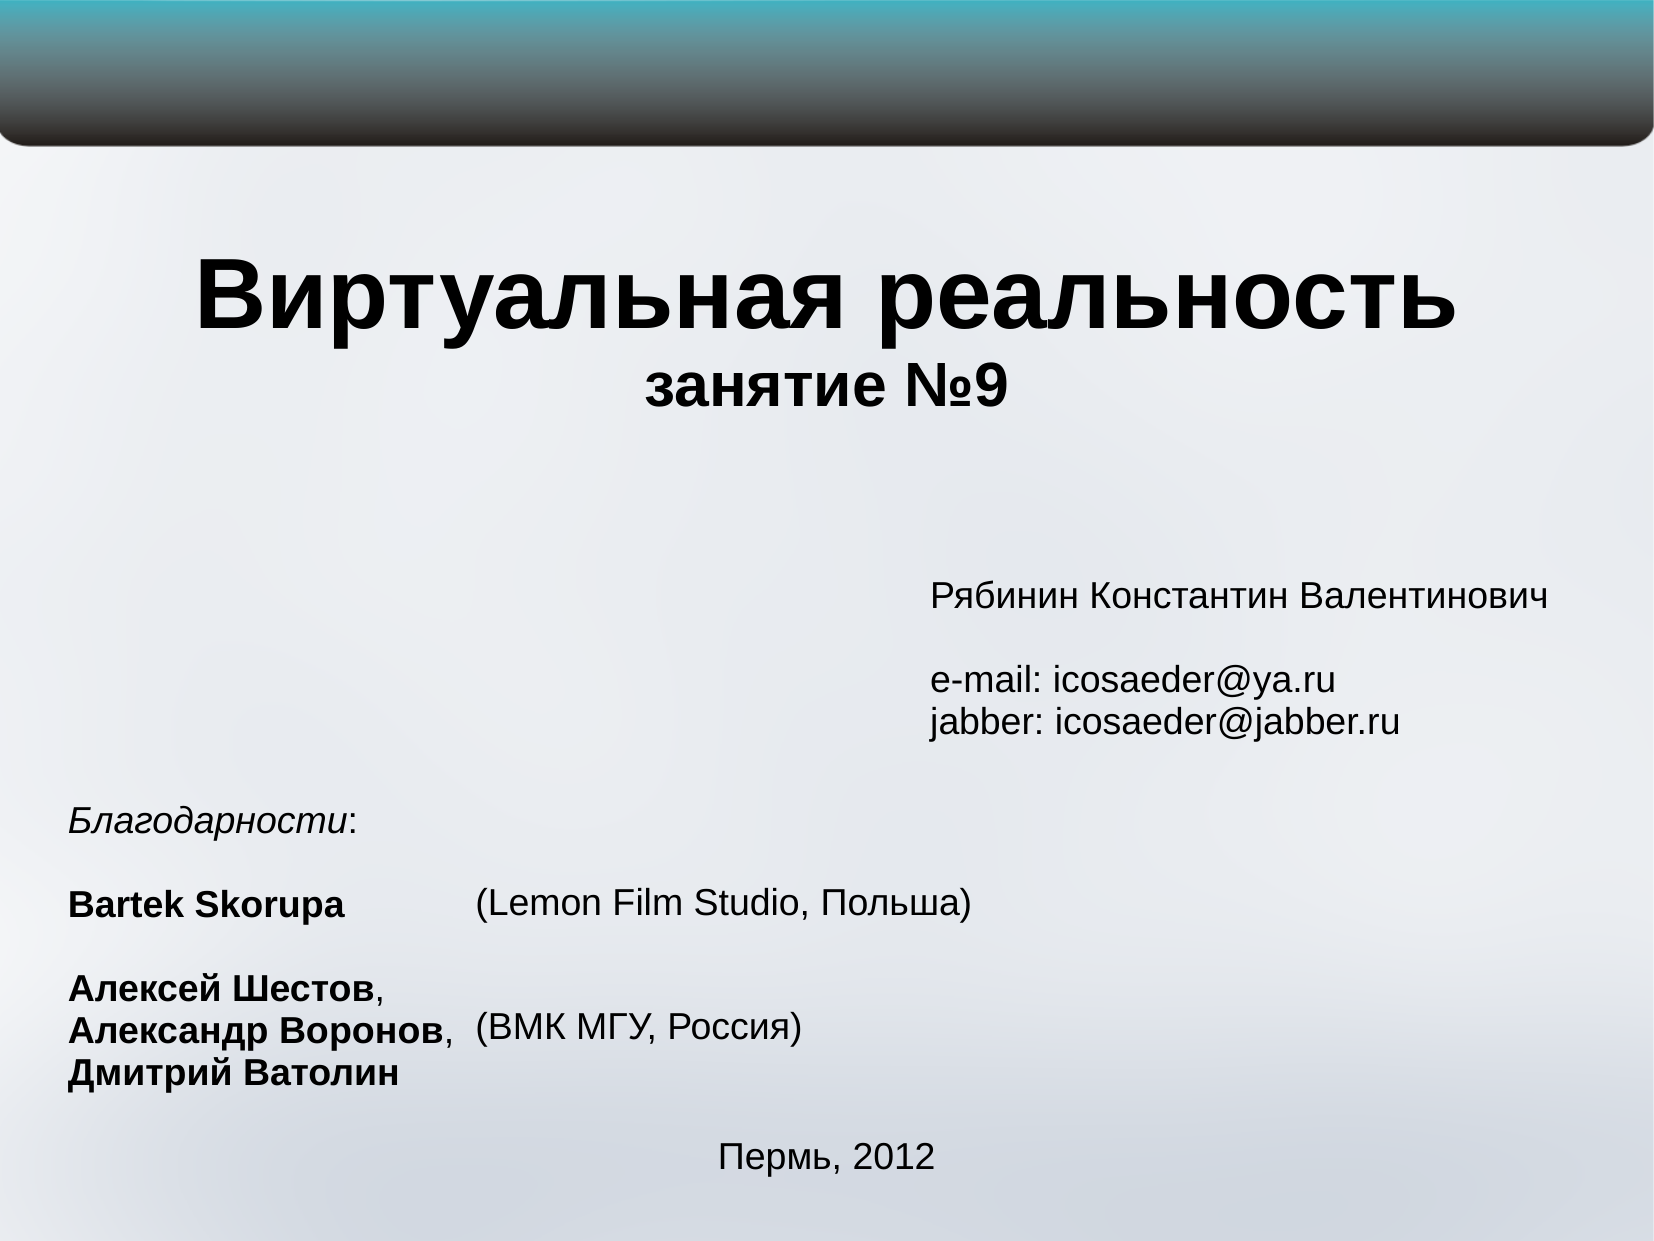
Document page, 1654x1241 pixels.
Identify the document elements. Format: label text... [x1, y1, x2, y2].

text_box (ВМК МГУ, Россия) [460, 998, 993, 1055]
text_box Рябинин Константин Валентинович e-mail: icosaeder@ya.ru jabber: icosaeder@jabber.ru [915, 566, 1595, 750]
text_box (Lemon Film Studio, Польша) [460, 874, 993, 931]
text_box Виртуальная реальность занятие №9 [147, 230, 1506, 427]
text_box Пермь, 2012 [590, 1127, 1063, 1185]
picture [0, 0, 1654, 1241]
text_box Благодарности: Bartek Skorupa Алексей Шестов, Александр Воронов, Дмитрий Ватолин [53, 792, 532, 1102]
